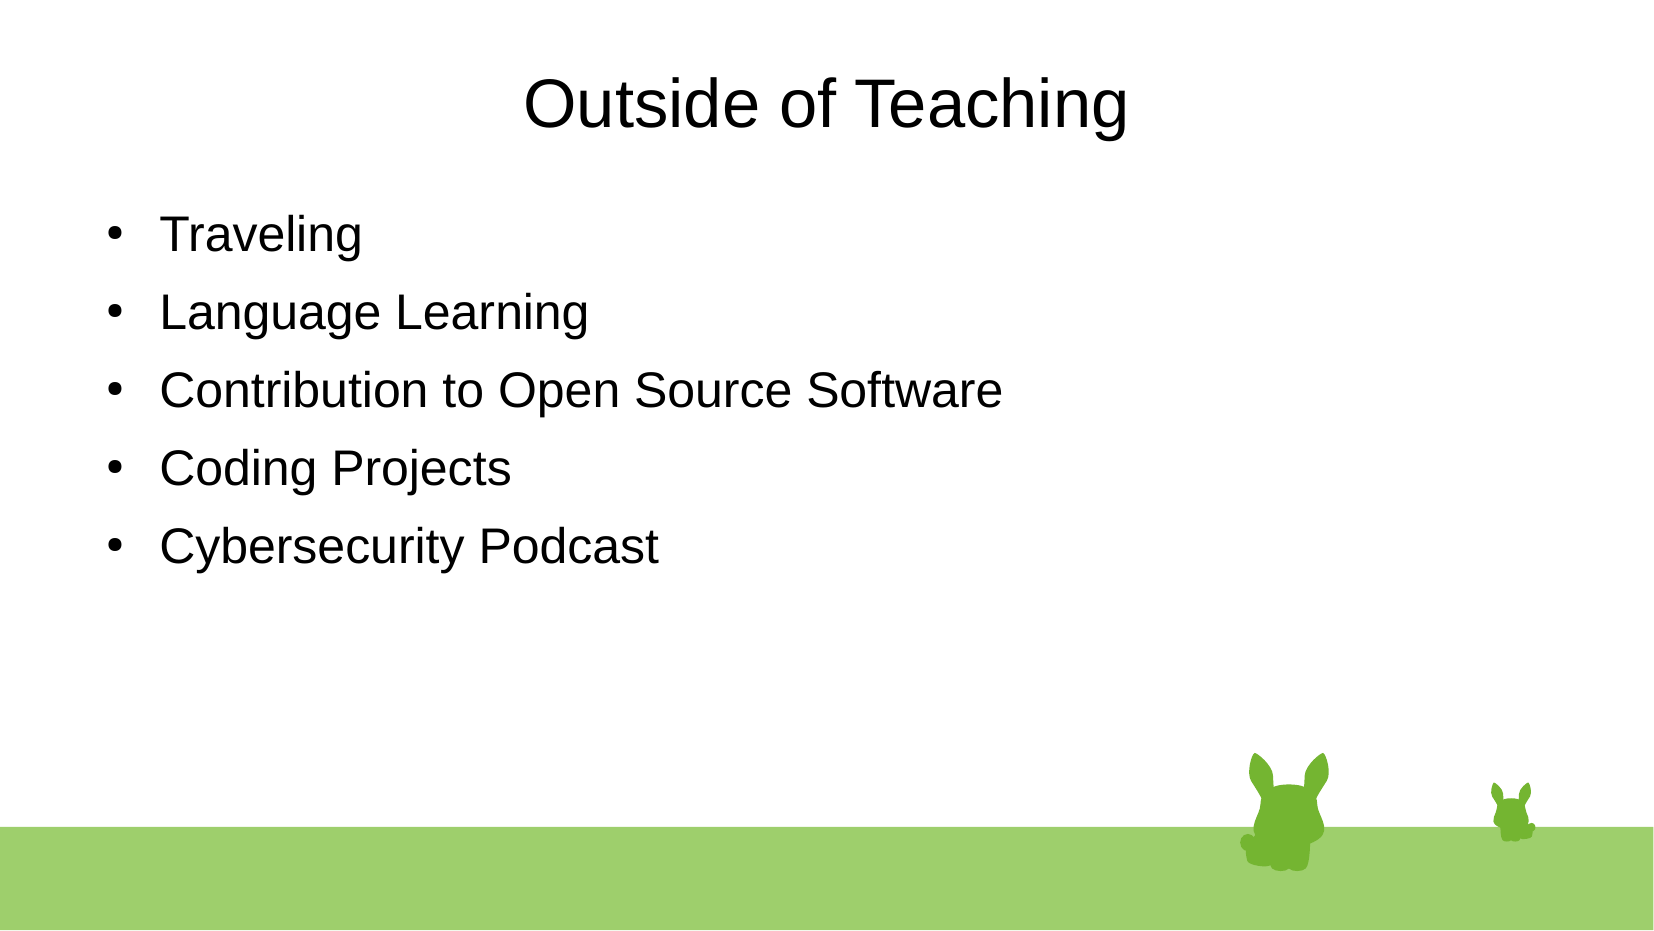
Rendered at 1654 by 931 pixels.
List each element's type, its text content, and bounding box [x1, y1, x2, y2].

list Traveling Language Learning Contribution to Open Source Software Coding Projects Cybersecurity Podcast [88, 206, 1565, 739]
title Outside of Teaching [88, 29, 1565, 178]
